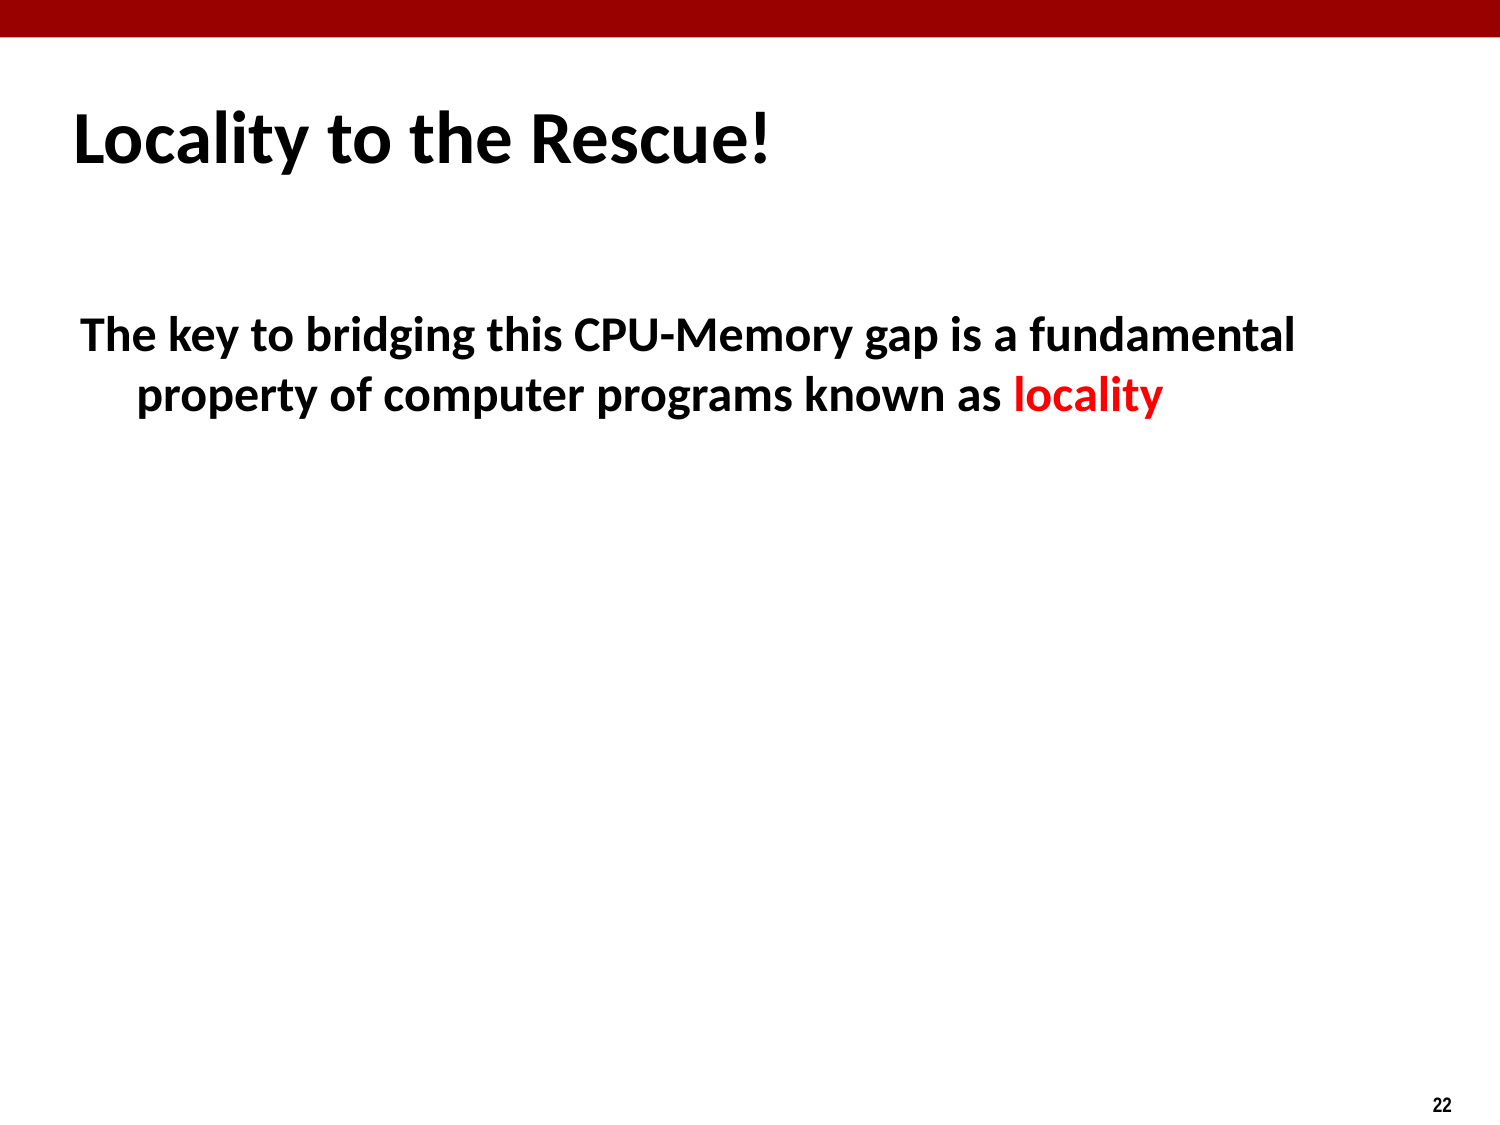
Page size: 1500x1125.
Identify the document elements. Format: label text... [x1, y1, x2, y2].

title Locality to the Rescue! [58, 71, 1304, 197]
list The key to bridging this CPU-Memory gap is a fundamental property of computer programs known as locality [65, 223, 1361, 1040]
